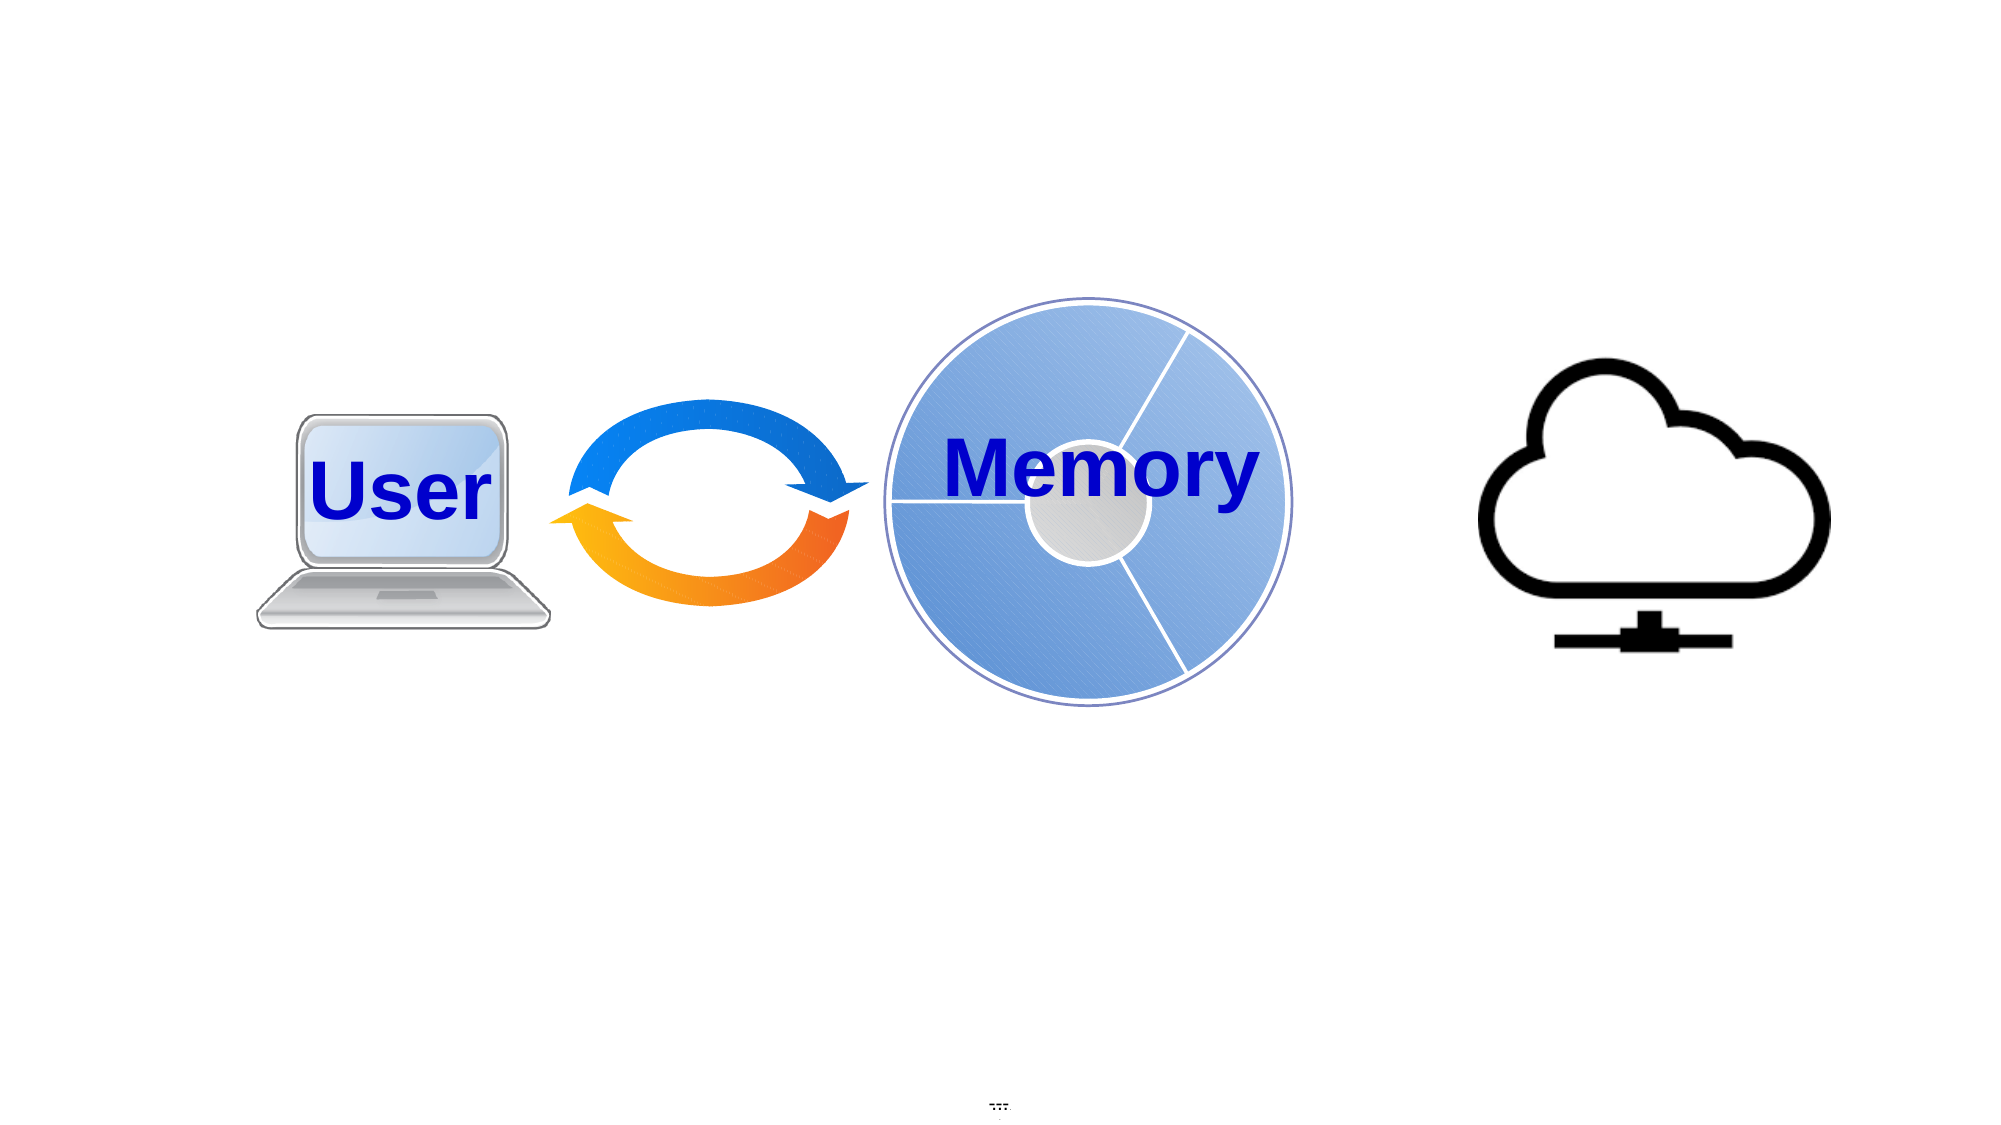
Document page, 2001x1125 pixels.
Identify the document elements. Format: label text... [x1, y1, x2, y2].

picture [1478, 329, 1831, 682]
text_box Memory [927, 414, 1296, 616]
text_box User [293, 437, 519, 579]
picture [243, 280, 1311, 725]
